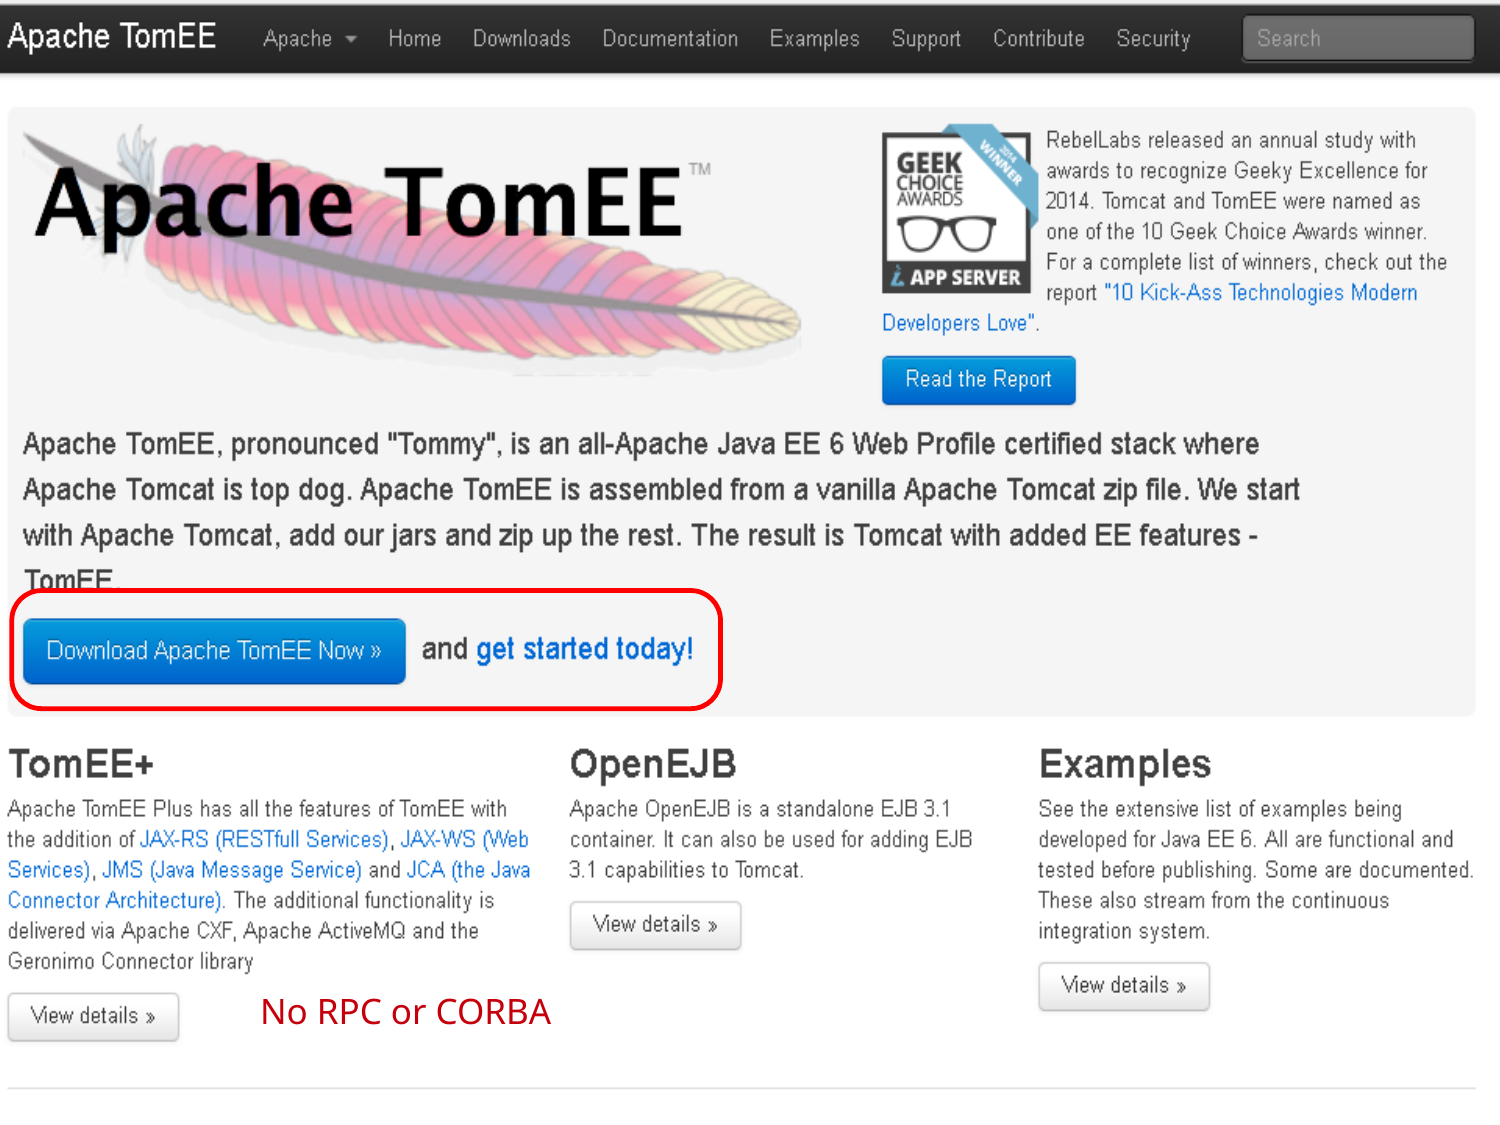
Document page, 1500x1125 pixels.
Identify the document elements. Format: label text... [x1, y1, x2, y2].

text_box No RPC or CORBA [188, 956, 981, 1125]
picture [0, 0, 1500, 1125]
